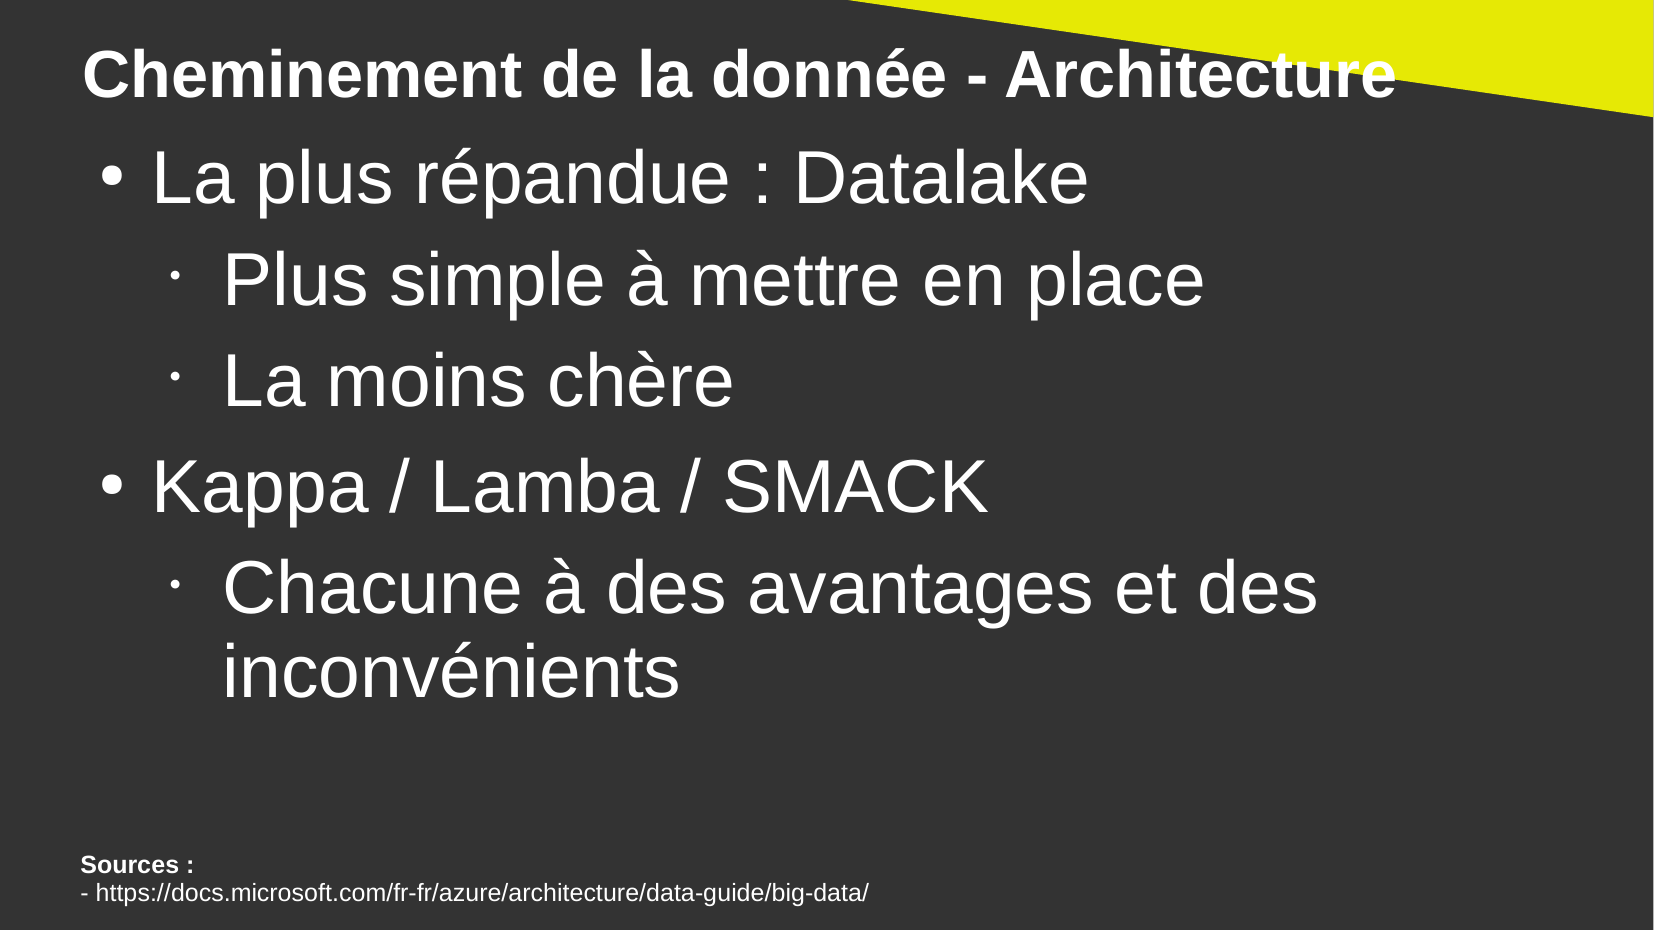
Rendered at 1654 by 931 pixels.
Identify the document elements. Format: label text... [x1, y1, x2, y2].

text_box [847, 0, 1654, 118]
list La plus répandue : Datalake Plus simple à mettre en place La moins chère Kappa / Lamba / SMACK Chacune à des avantages et des inconvénients [80, 135, 1620, 721]
text_box Sources : - https://docs.microsoft.com/fr-fr/azure/architecture/data-guide/big-data/ [65, 843, 1482, 915]
title Cheminement de la donnée - Architecture [82, 37, 1571, 115]
